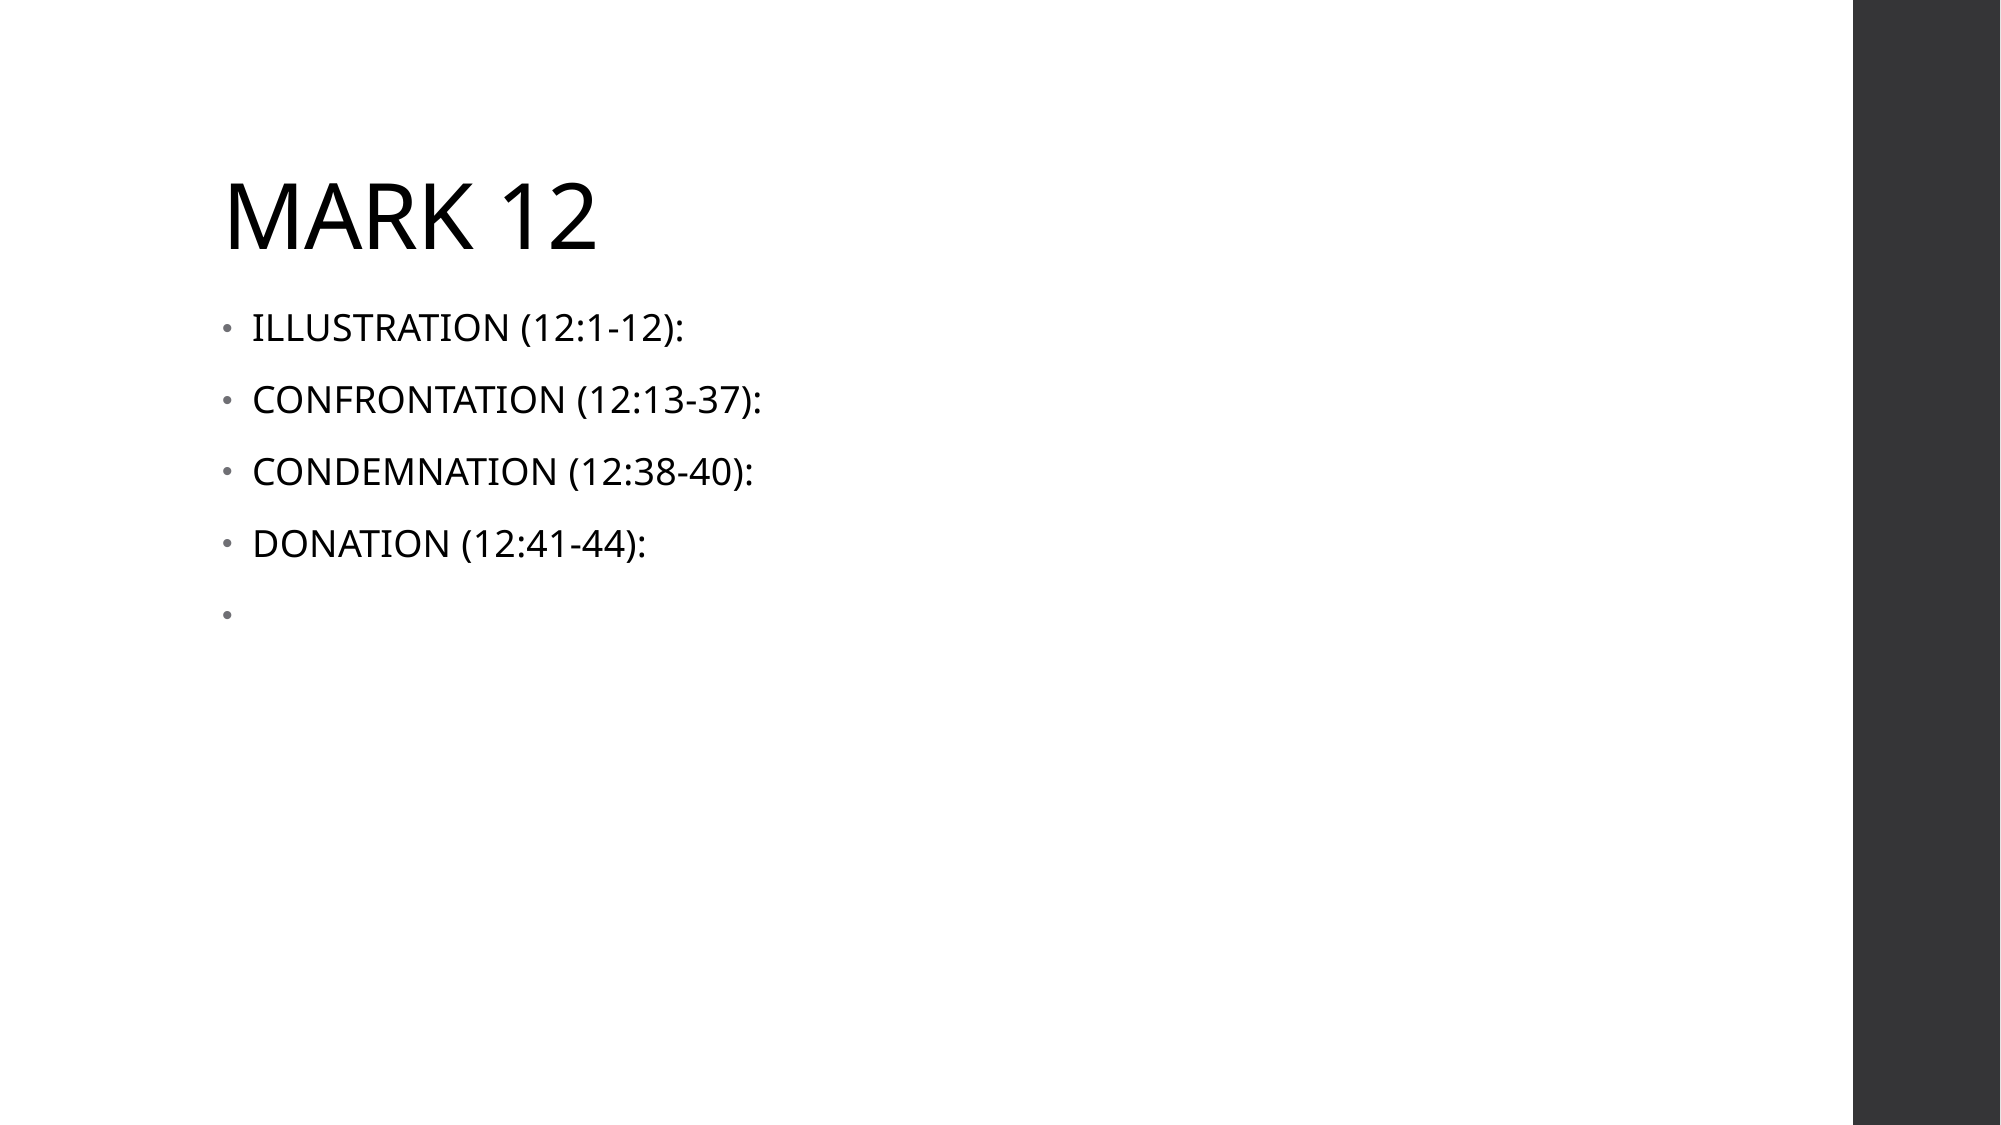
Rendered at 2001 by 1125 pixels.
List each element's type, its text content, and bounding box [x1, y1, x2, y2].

list ILLUSTRATION (12:1-12): CONFRONTATION (12:13-37): CONDEMNATION (12:38-40): DONATION (12:41-44): [206, 299, 1617, 1014]
title MARK 12 [206, 60, 1797, 278]
